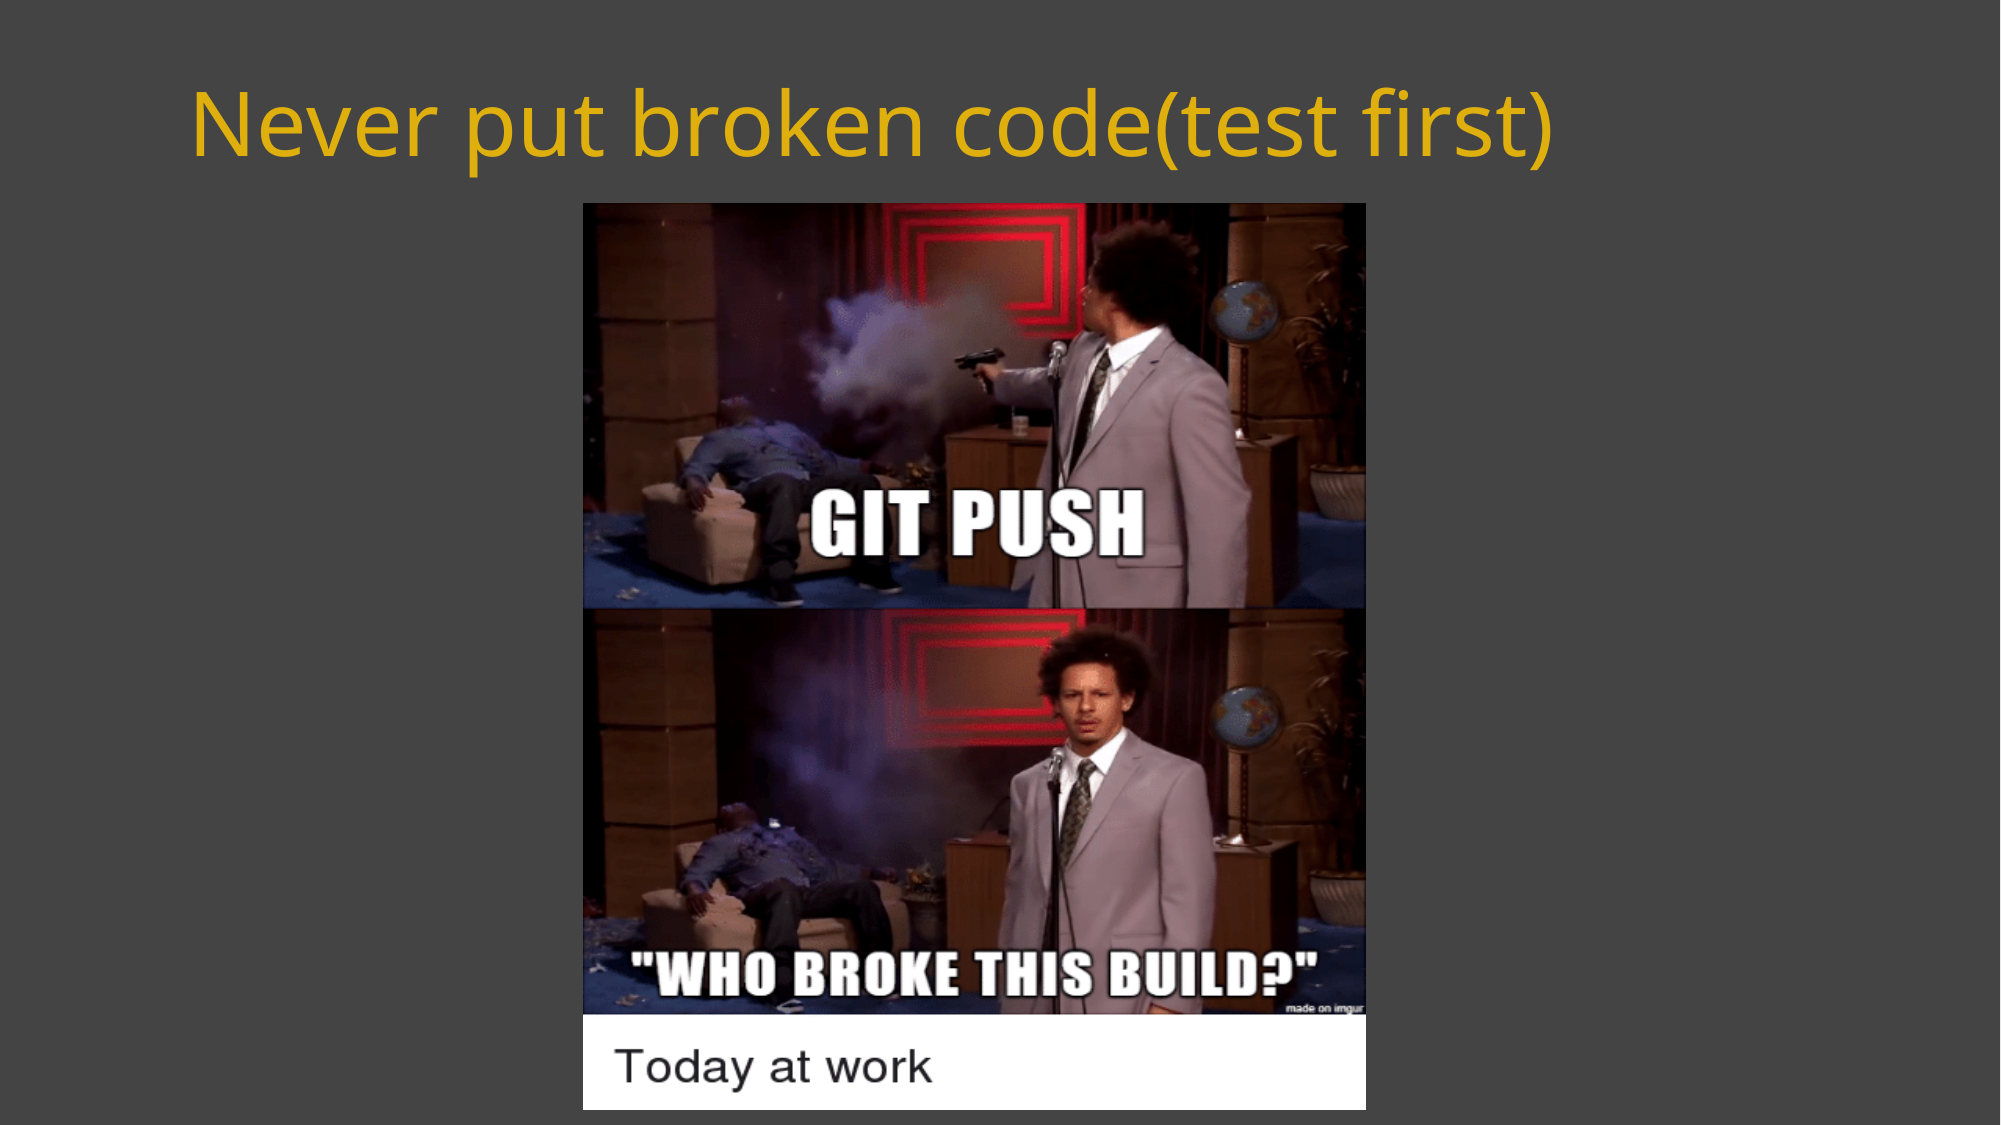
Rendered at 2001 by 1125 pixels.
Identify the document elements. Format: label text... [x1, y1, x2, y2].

title Never put broken code(test first) [165, 75, 2000, 211]
picture [0, 0, 2001, 1125]
